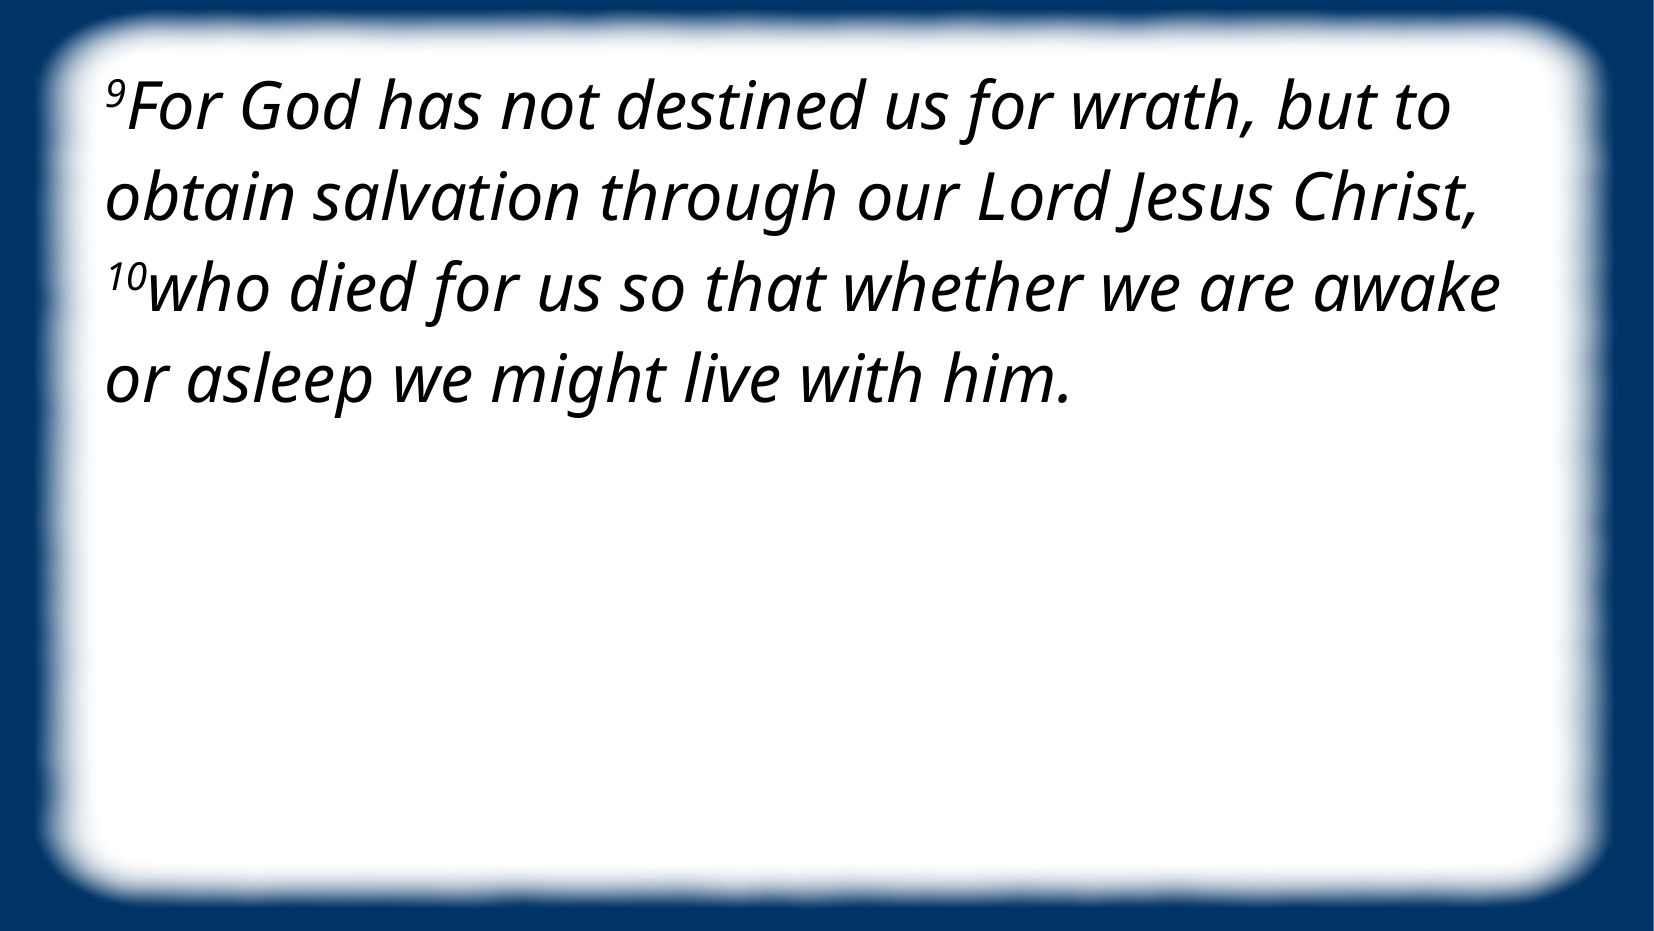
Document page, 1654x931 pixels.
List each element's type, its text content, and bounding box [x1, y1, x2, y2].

text_box 9For God has not destined us for wrath, but to obtain salvation through our Lord Jesus Christ, 10who died for us so that whether we are awake or asleep we might live with him. [90, 51, 1561, 451]
picture [0, 0, 1654, 931]
